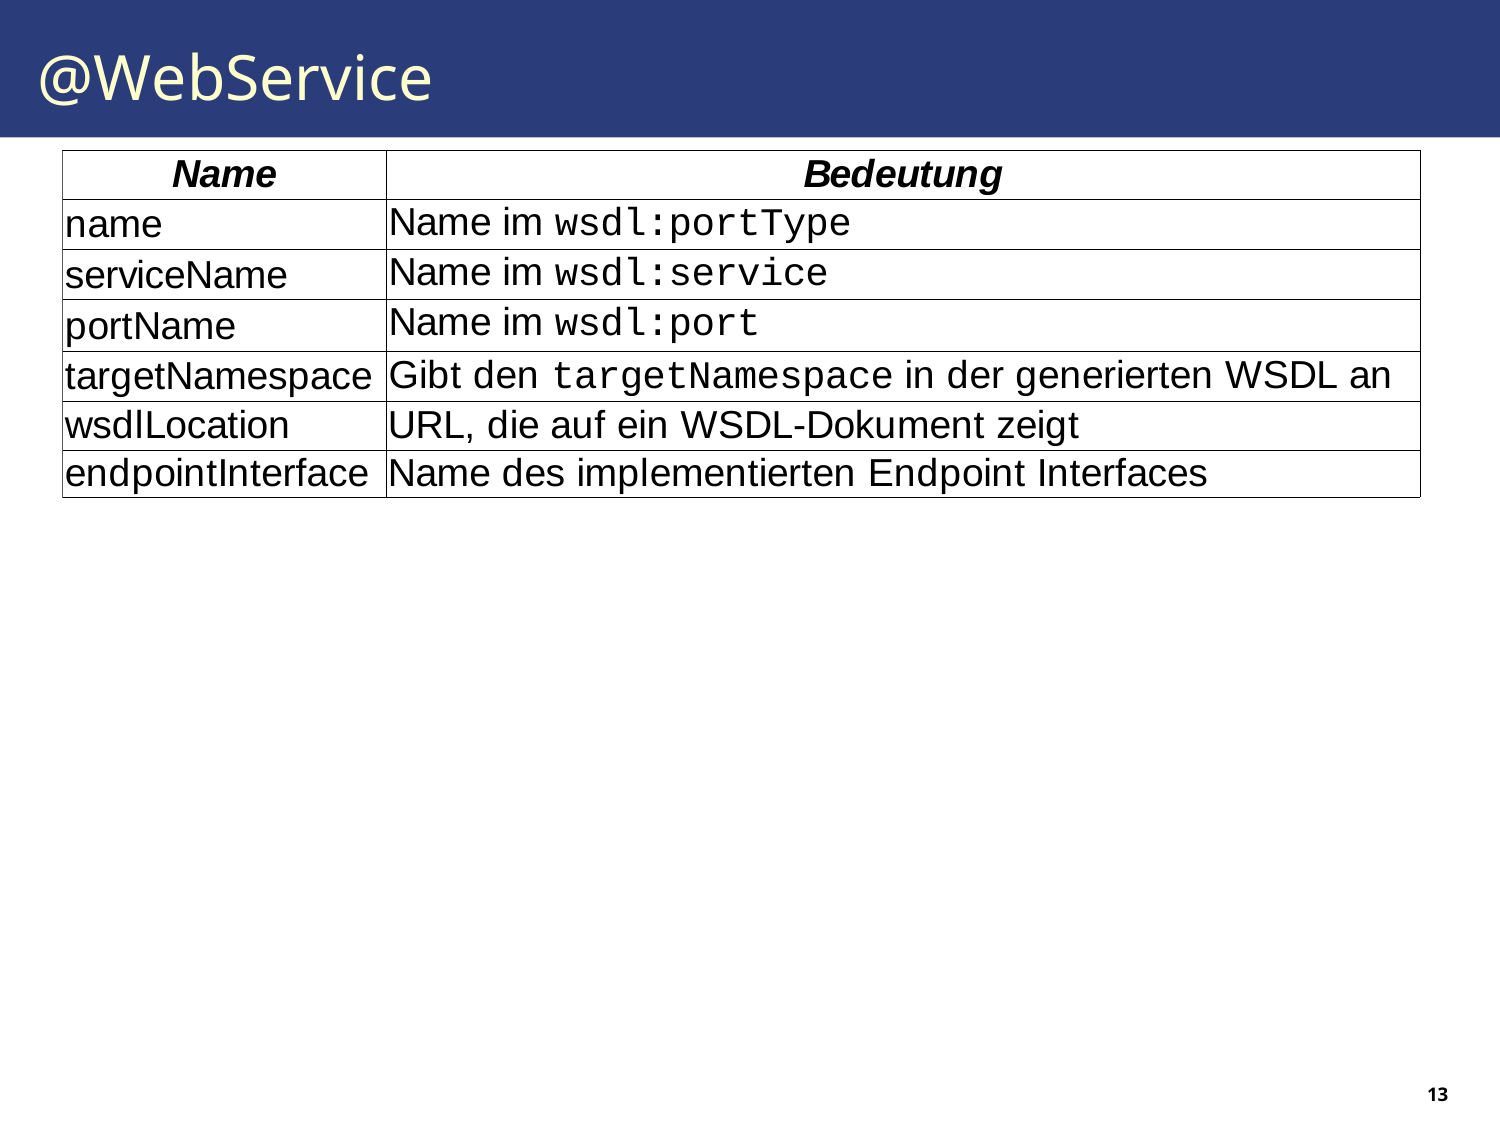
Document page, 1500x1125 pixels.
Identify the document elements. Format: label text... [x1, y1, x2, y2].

chart [62, 149, 1423, 1125]
text_box @WebService [37, 0, 1476, 151]
text_box <Nummer> [1423, 1077, 1500, 1117]
